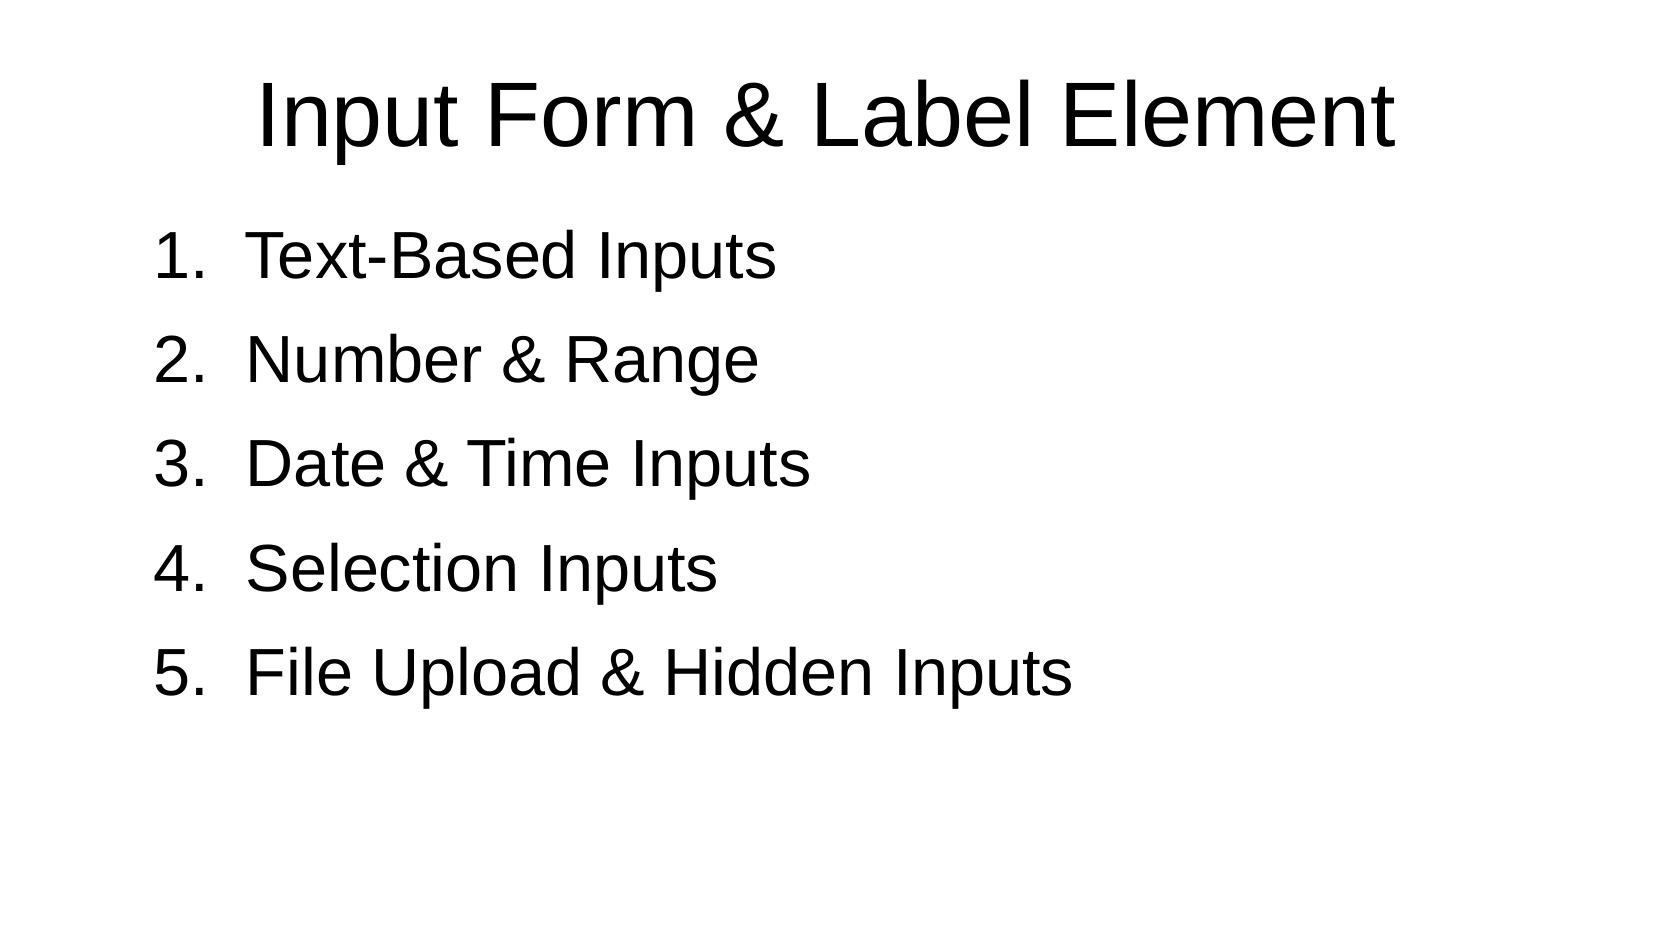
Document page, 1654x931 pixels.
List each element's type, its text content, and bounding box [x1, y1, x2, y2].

list 1. Text-Based Inputs 2. Number & Range 3. Date & Time Inputs 4. Selection Inputs 5. File Upload & Hidden Inputs [82, 217, 1571, 758]
title Input Form & Label Element [82, 37, 1571, 193]
